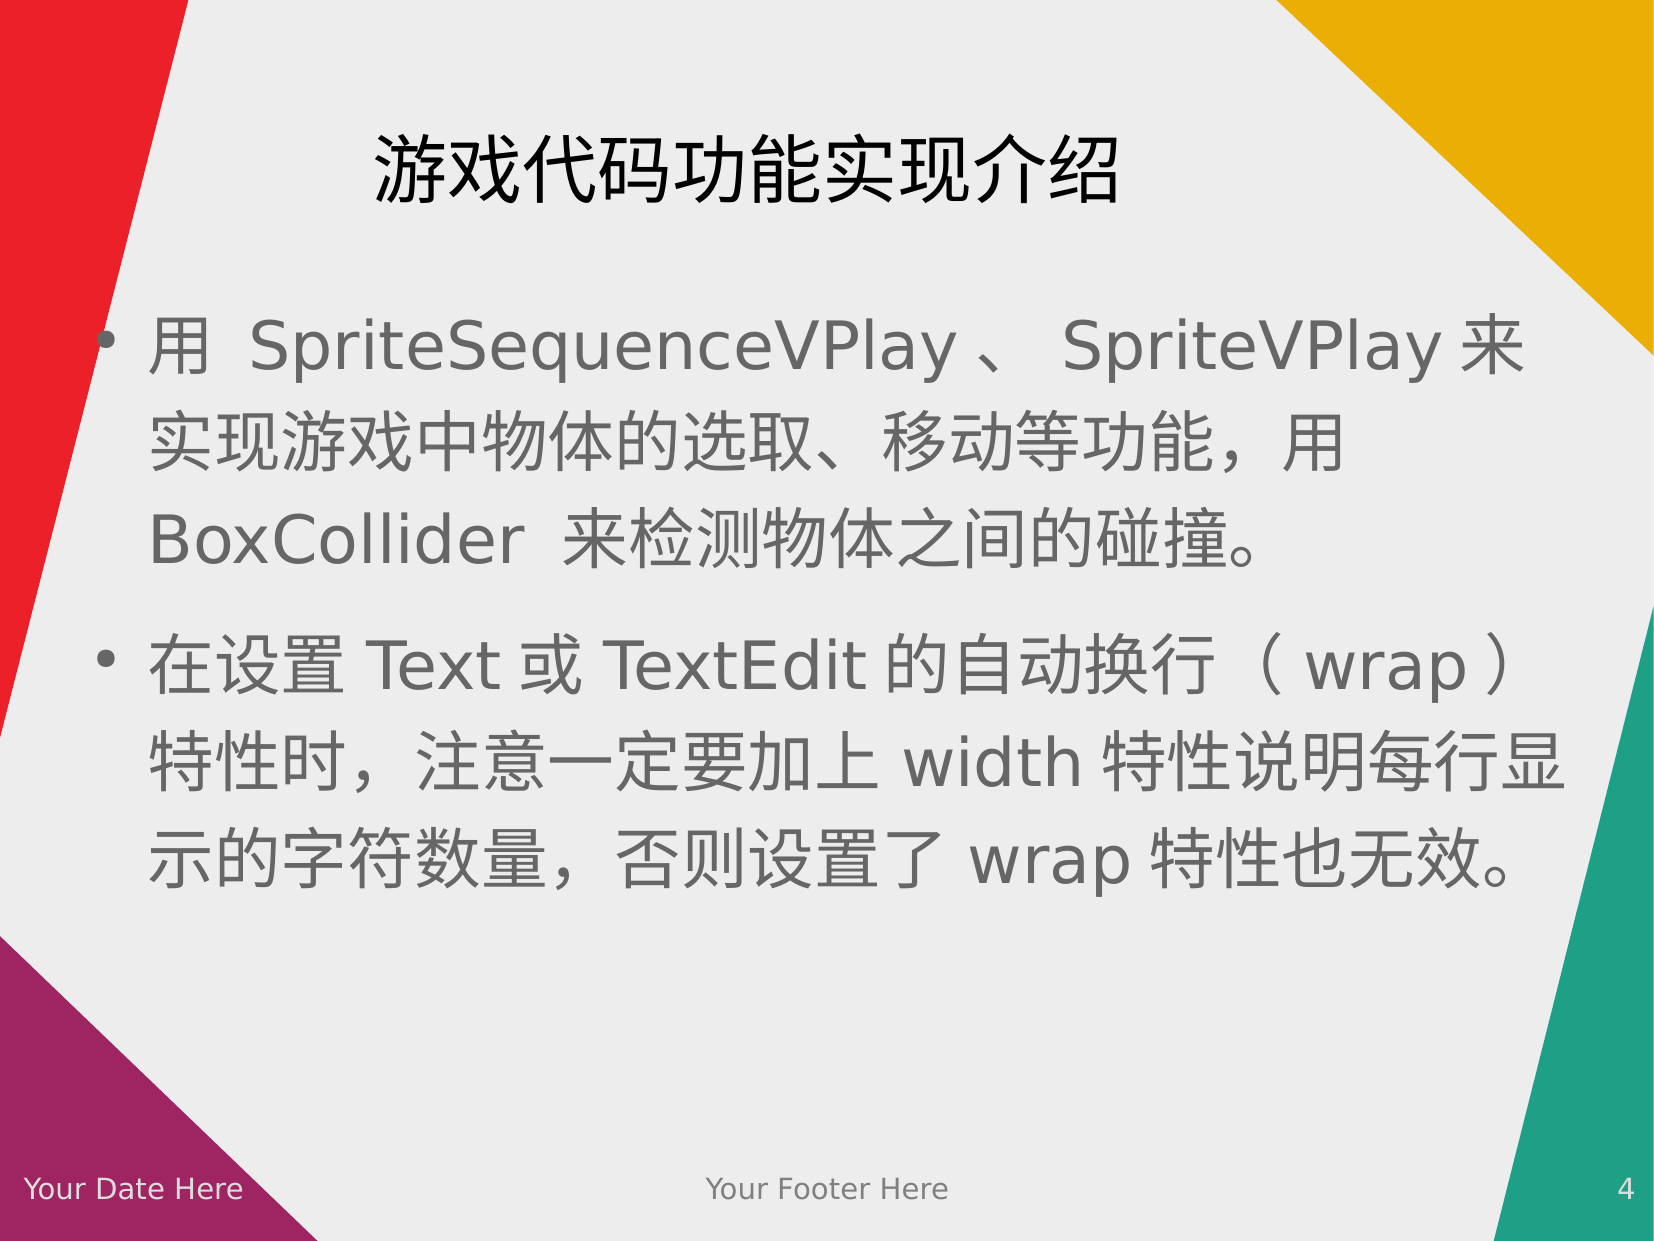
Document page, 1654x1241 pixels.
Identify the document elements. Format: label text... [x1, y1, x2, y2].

list 用 SpriteSequenceVPlay、SpriteVPlay来实现游戏中物体的选取、移动等功能，用 BoxCollider 来检测物体之间的碰撞。 在设置Text或TextEdit的自动换行（wrap）特性时，注意一定要加上width特性说明每行显示的字符数量，否则设置了wrap特性也无效。 [76, 292, 1583, 1024]
text_box 游戏代码功能实现介绍 [358, 103, 1159, 199]
